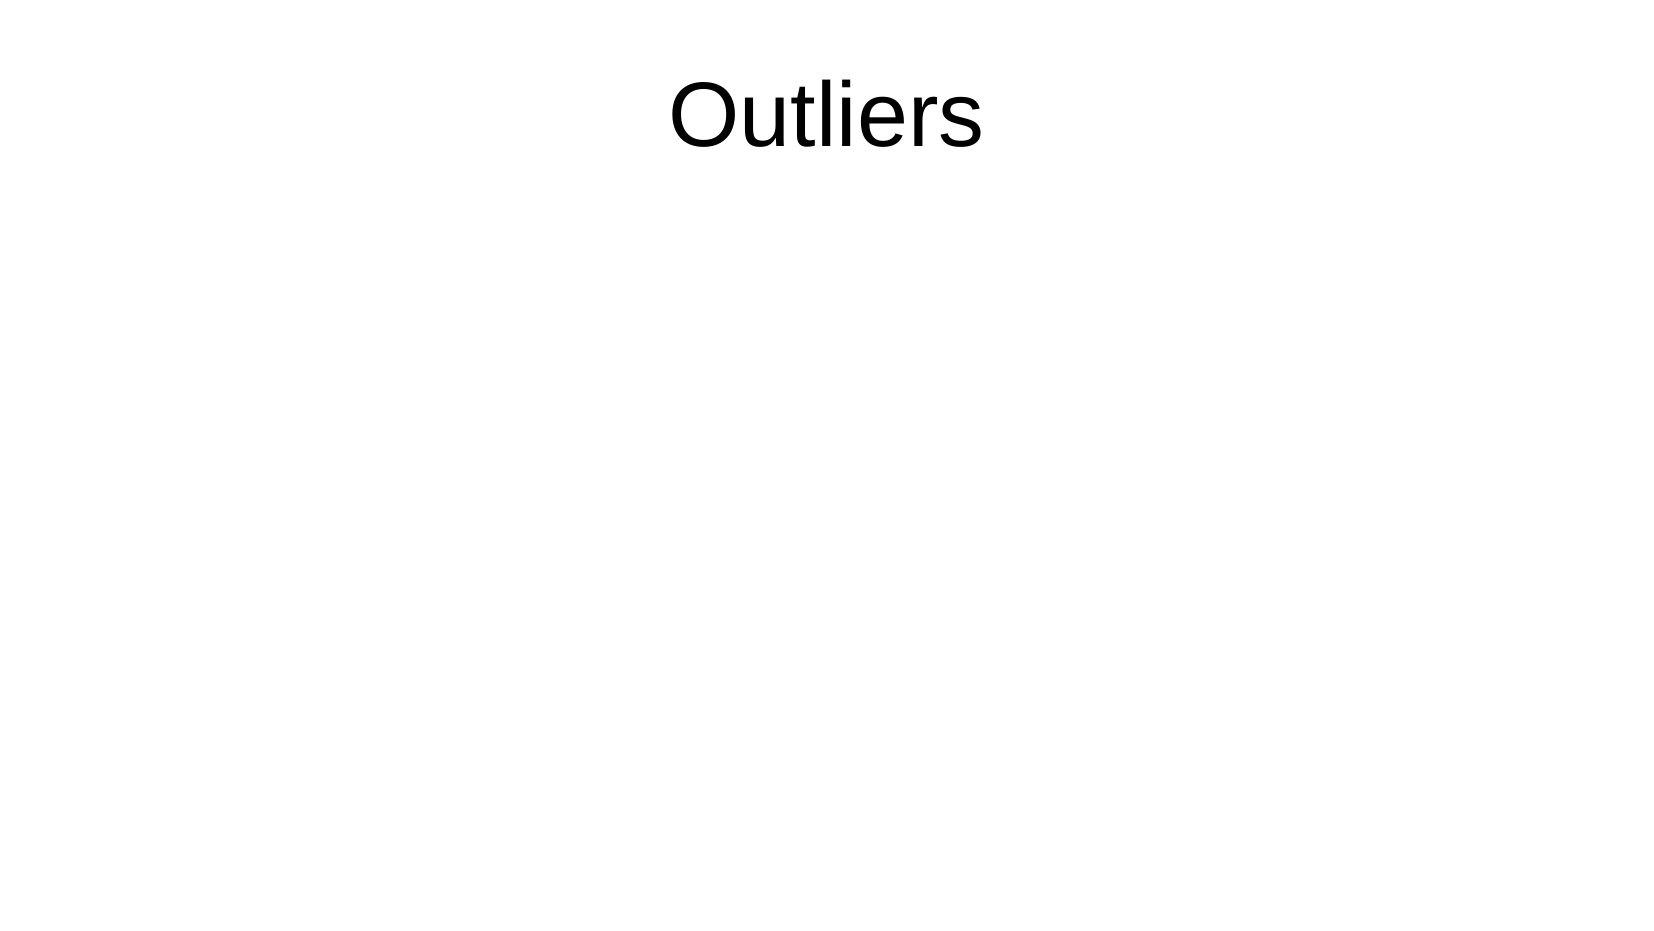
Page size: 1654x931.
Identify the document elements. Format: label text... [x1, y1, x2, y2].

title Outliers [82, 37, 1571, 193]
